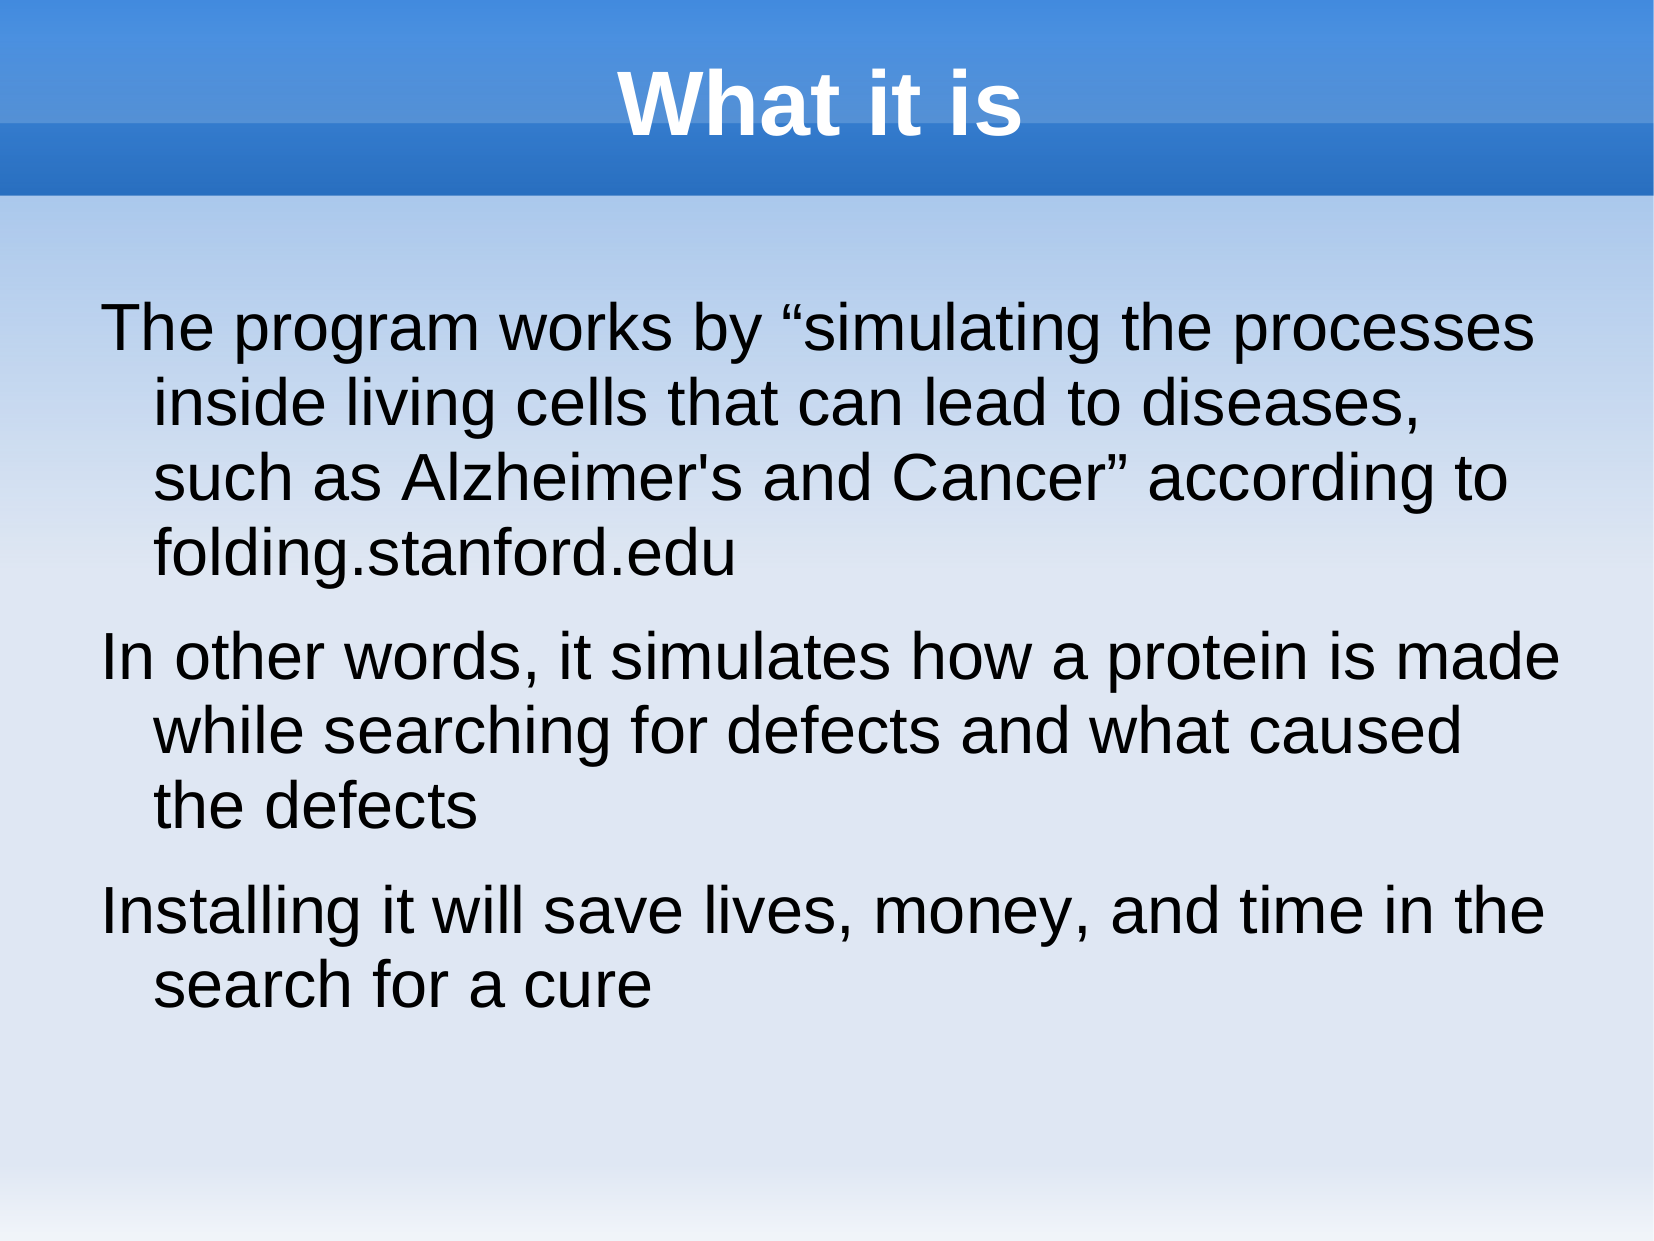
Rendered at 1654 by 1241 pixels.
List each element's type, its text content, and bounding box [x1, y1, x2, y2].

list The program works by “simulating the processes inside living cells that can lead to diseases, such as Alzheimer's and Cancer” according to folding.stanford.edu In other words, it simulates how a protein is made while searching for defects and what caused the defects Installing it will save lives, money, and time in the search for a cure [82, 290, 1571, 1097]
title What it is [76, 0, 1565, 208]
picture [0, 0, 1654, 1241]
